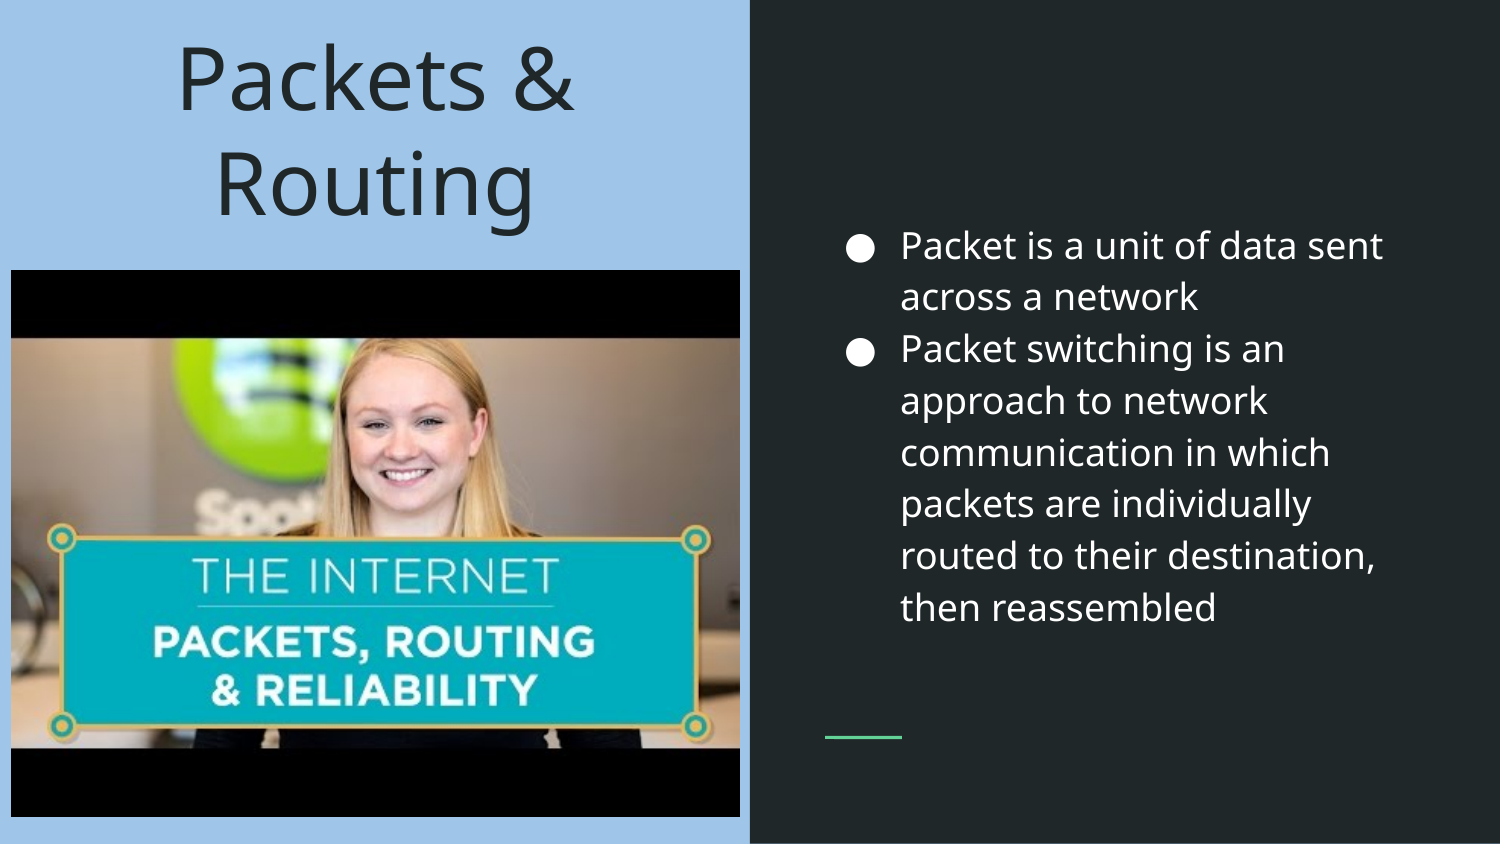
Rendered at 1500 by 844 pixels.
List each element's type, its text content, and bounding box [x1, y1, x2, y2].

picture [11, 270, 740, 817]
title Packets & Routing [43, 0, 708, 248]
list Packet is a unit of data sent across a network Packet switching is an approach to network communication in which packets are individually routed to their destination, then reassembled [810, 118, 1440, 725]
